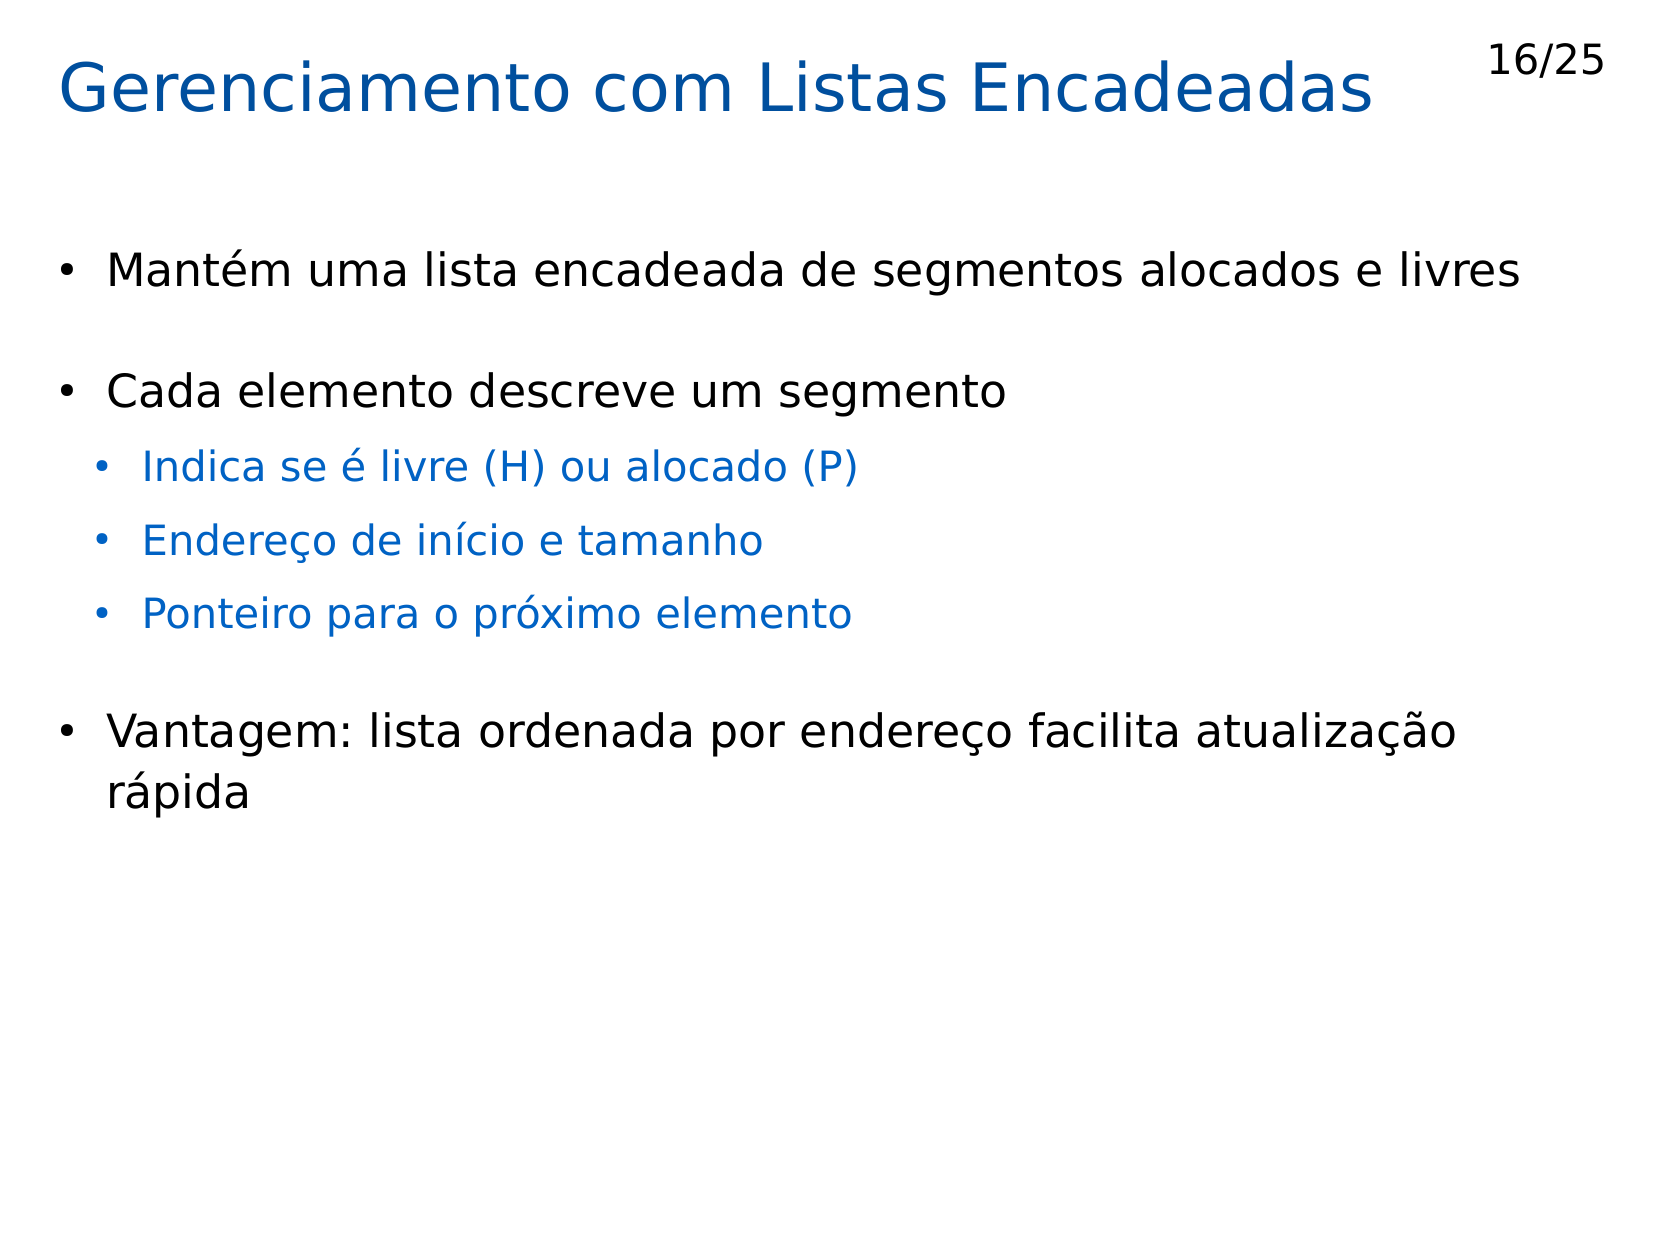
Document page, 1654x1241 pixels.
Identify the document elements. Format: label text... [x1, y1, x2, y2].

list Mantém uma lista encadeada de segmentos alocados e livres Cada elemento descreve um segmento Indica se é livre (H) ou alocado (P) Endereço de início e tamanho Ponteiro para o próximo elemento Vantagem: lista ordenada por endereço facilita atualização rápida [59, 236, 1595, 1211]
title Gerenciamento com Listas Encadeadas [59, 29, 1506, 148]
